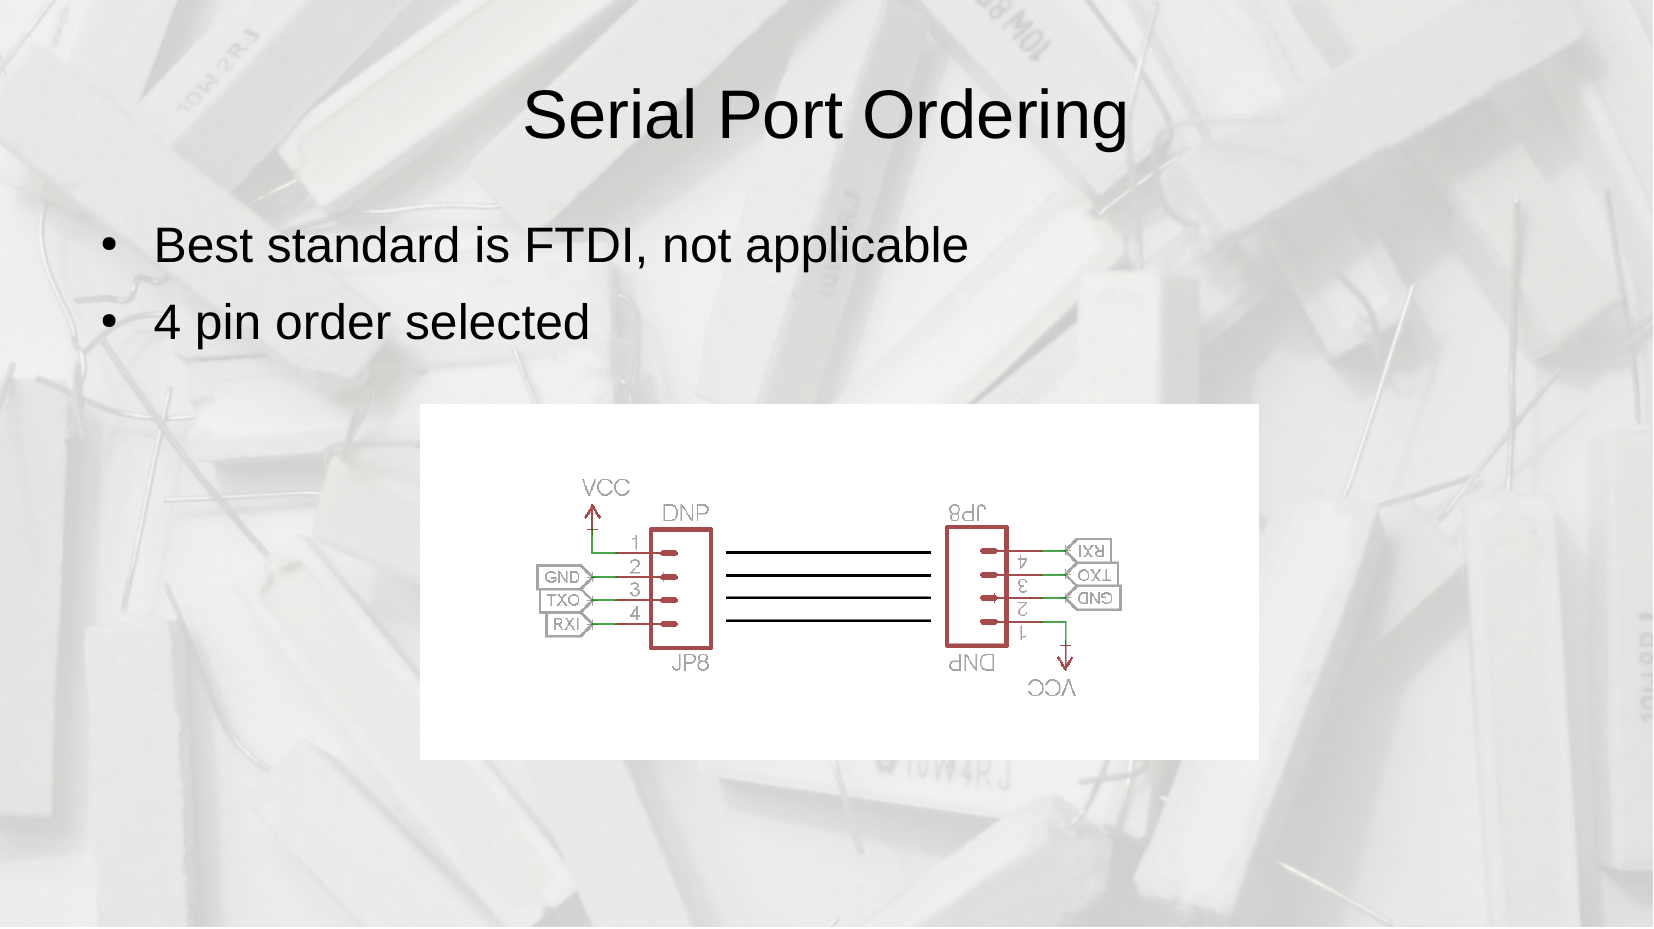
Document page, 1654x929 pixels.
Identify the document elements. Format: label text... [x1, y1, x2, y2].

picture [0, 0, 1653, 927]
title Serial Port Ordering [82, 36, 1571, 192]
list Best standard is FTDI, not applicable 4 pin order selected [82, 217, 1571, 391]
